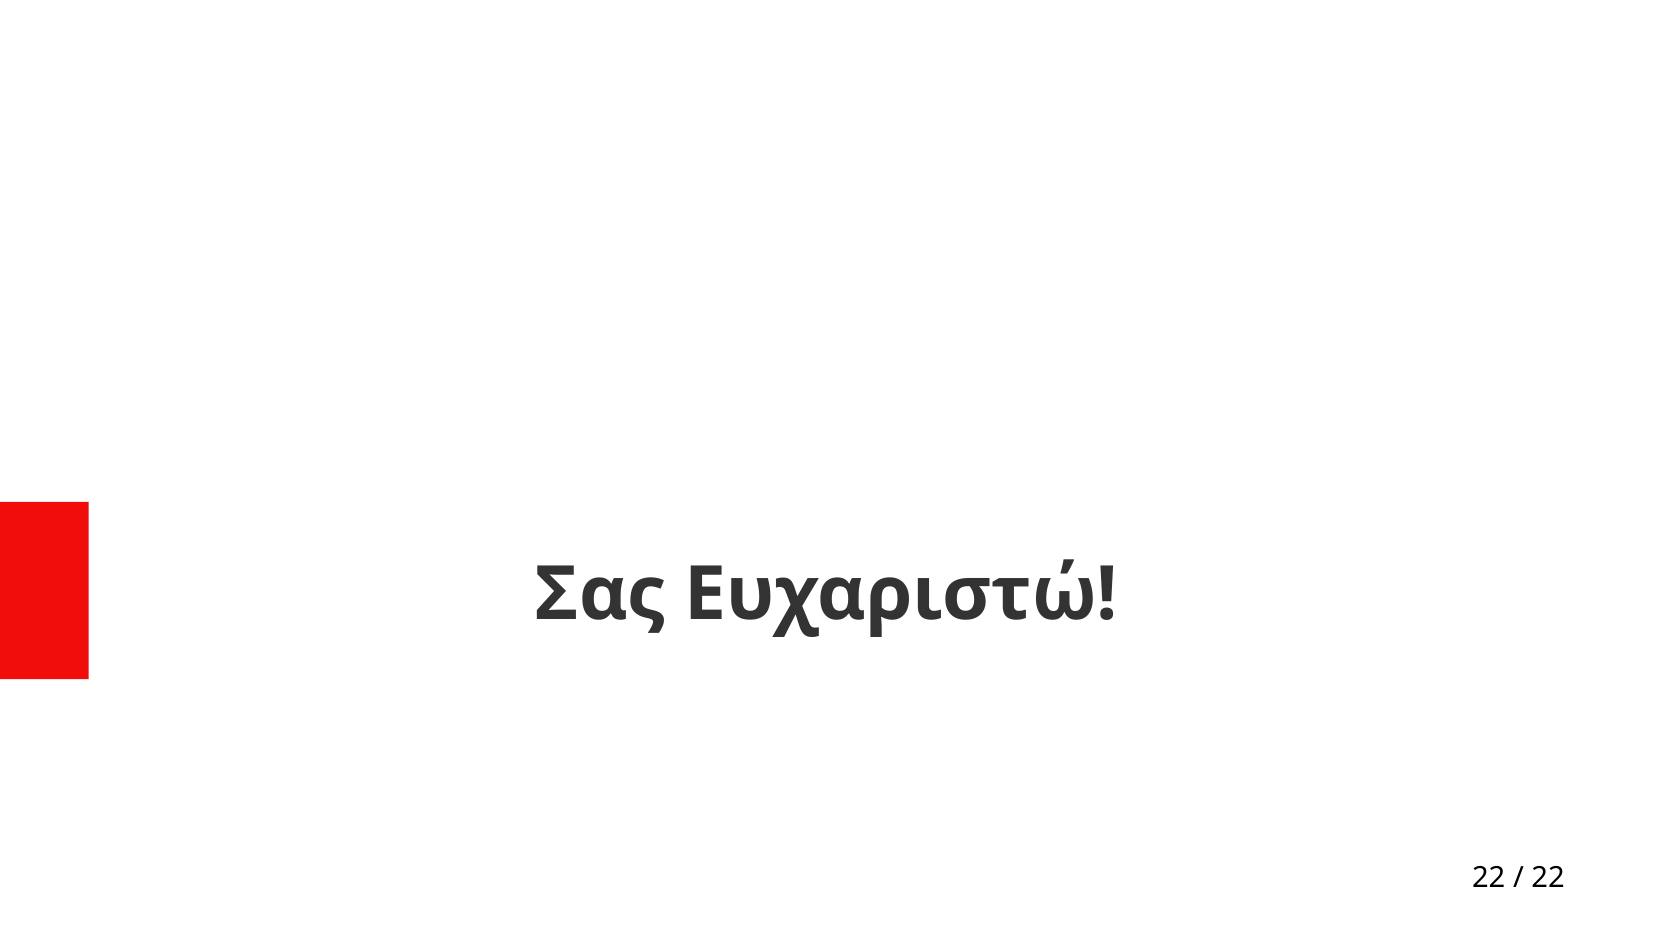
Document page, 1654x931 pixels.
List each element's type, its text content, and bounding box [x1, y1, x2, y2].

title Σας Ευχαριστώ! [118, 501, 1536, 680]
